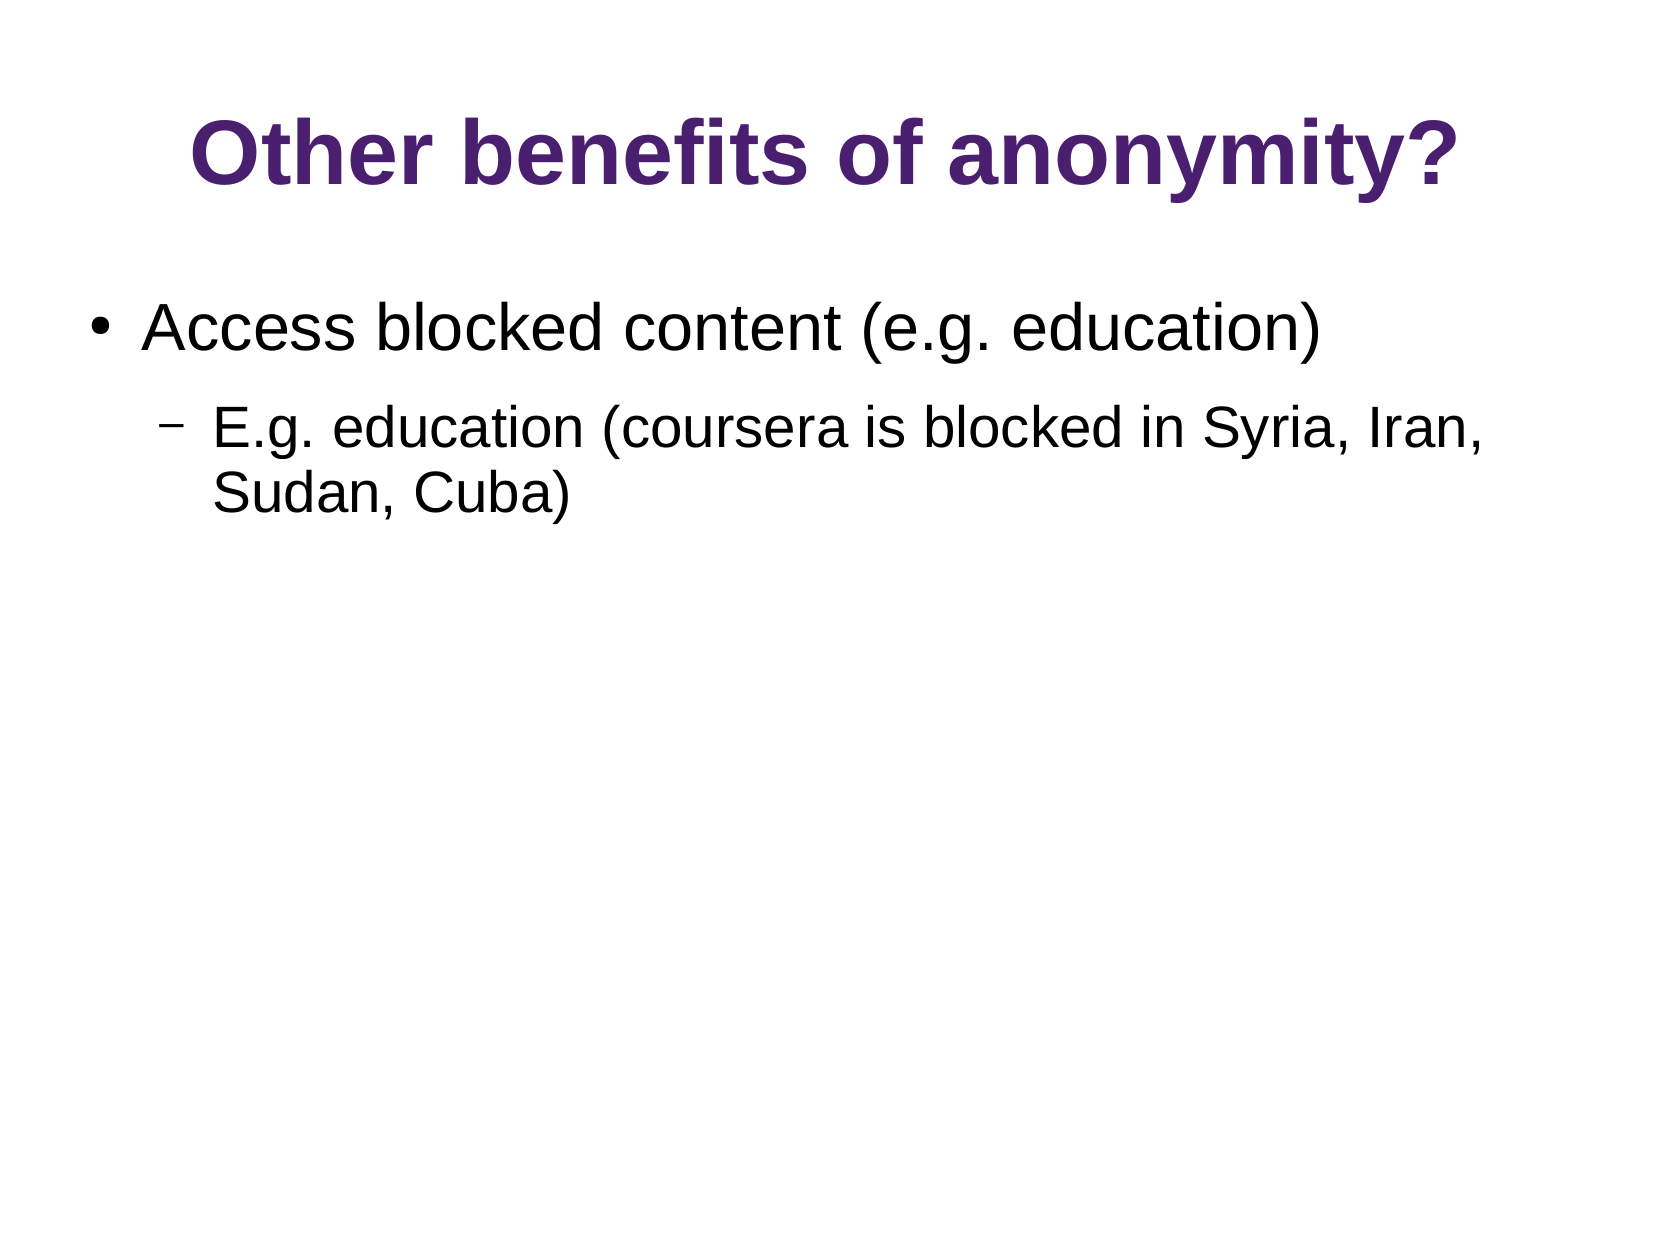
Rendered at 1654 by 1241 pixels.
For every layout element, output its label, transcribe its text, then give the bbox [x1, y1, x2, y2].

title Other benefits of anonymity? [82, 49, 1571, 257]
list Access blocked content (e.g. education) E.g. education (coursera is blocked in Syria, Iran, Sudan, Cuba) [70, 290, 1559, 1010]
